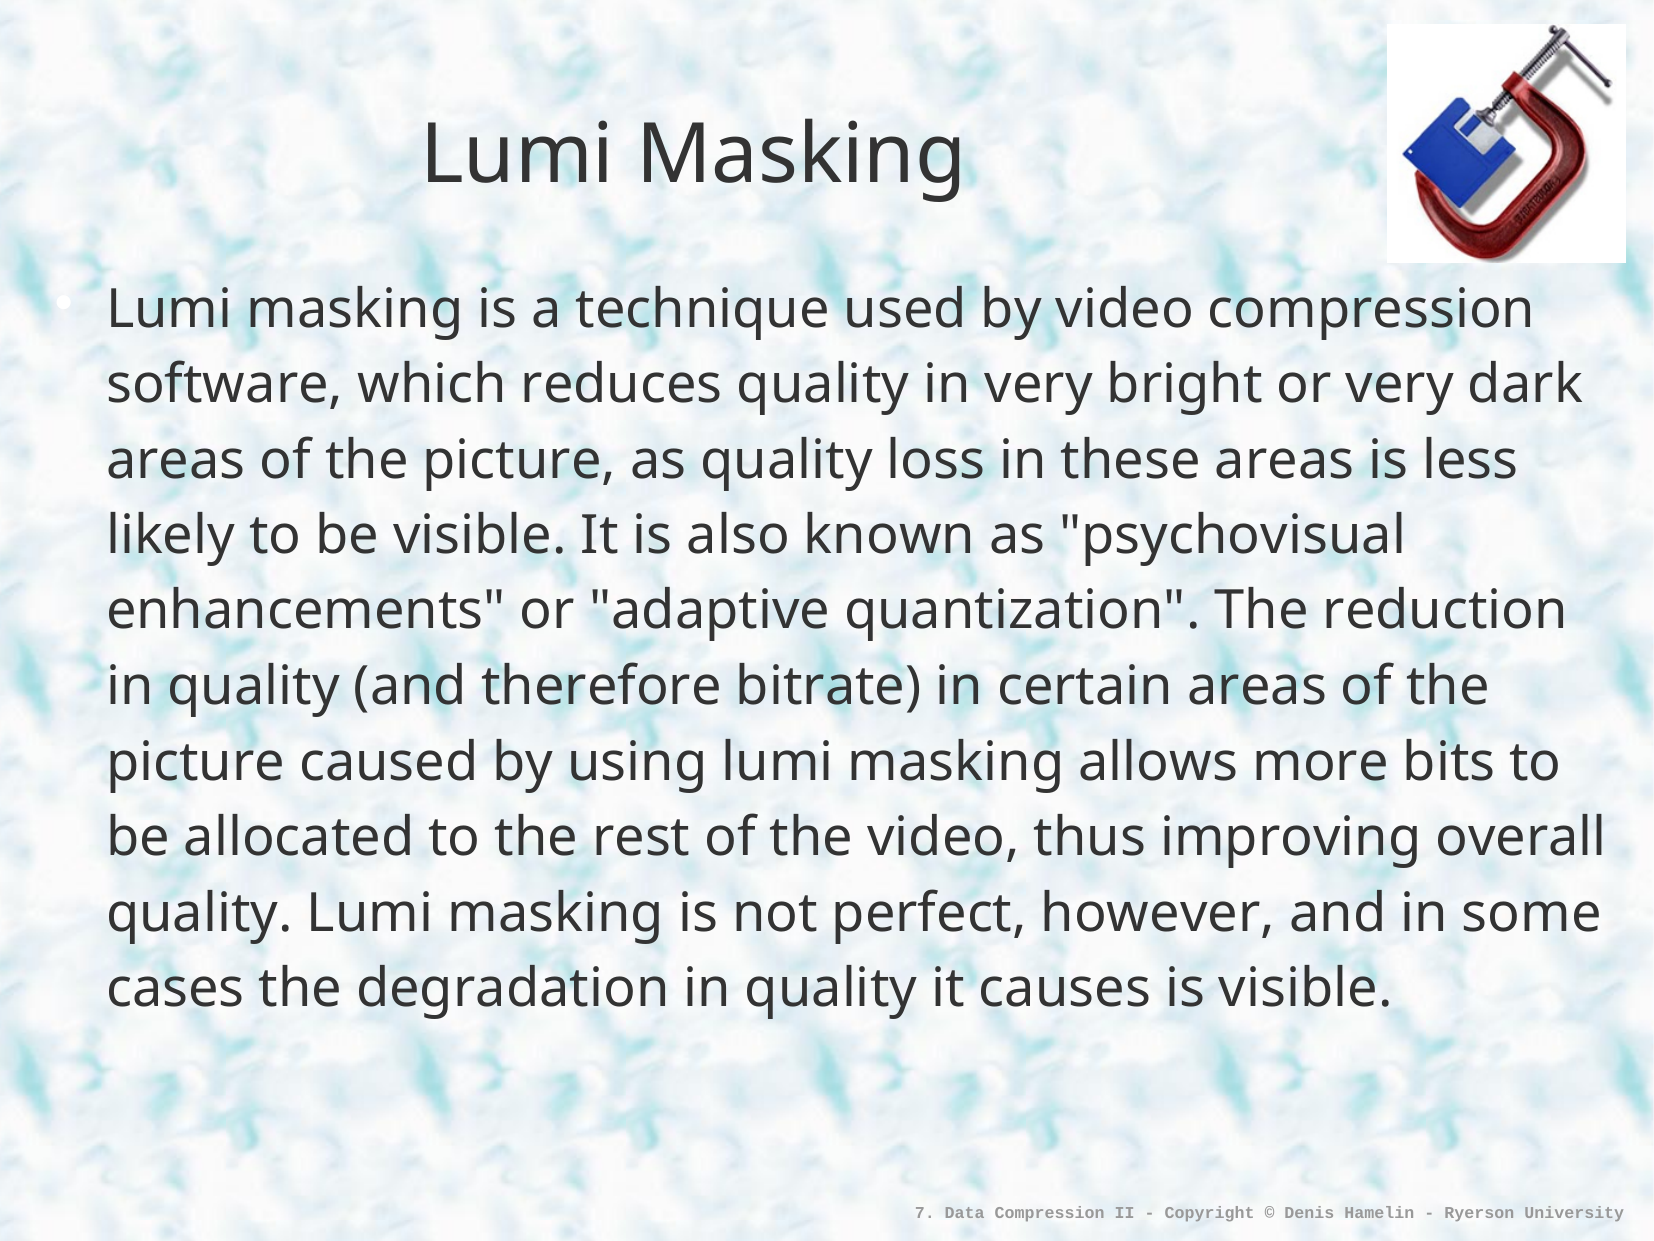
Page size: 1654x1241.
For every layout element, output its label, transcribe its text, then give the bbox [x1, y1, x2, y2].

picture [0, 0, 1654, 1241]
list Lumi masking is a technique used by video compression software, which reduces quality in very bright or very dark areas of the picture, as quality loss in these areas is less likely to be visible. It is also known as "psychovisual enhancements" or "adaptive quantization". The reduction in quality (and therefore bitrate) in certain areas of the picture caused by using lumi masking allows more bits to be allocated to the rest of the video, thus improving overall quality. Lumi masking is not perfect, however, and in some cases the degradation in quality it causes is visible. [37, 262, 1613, 1120]
title Lumi Masking [37, 37, 1350, 245]
